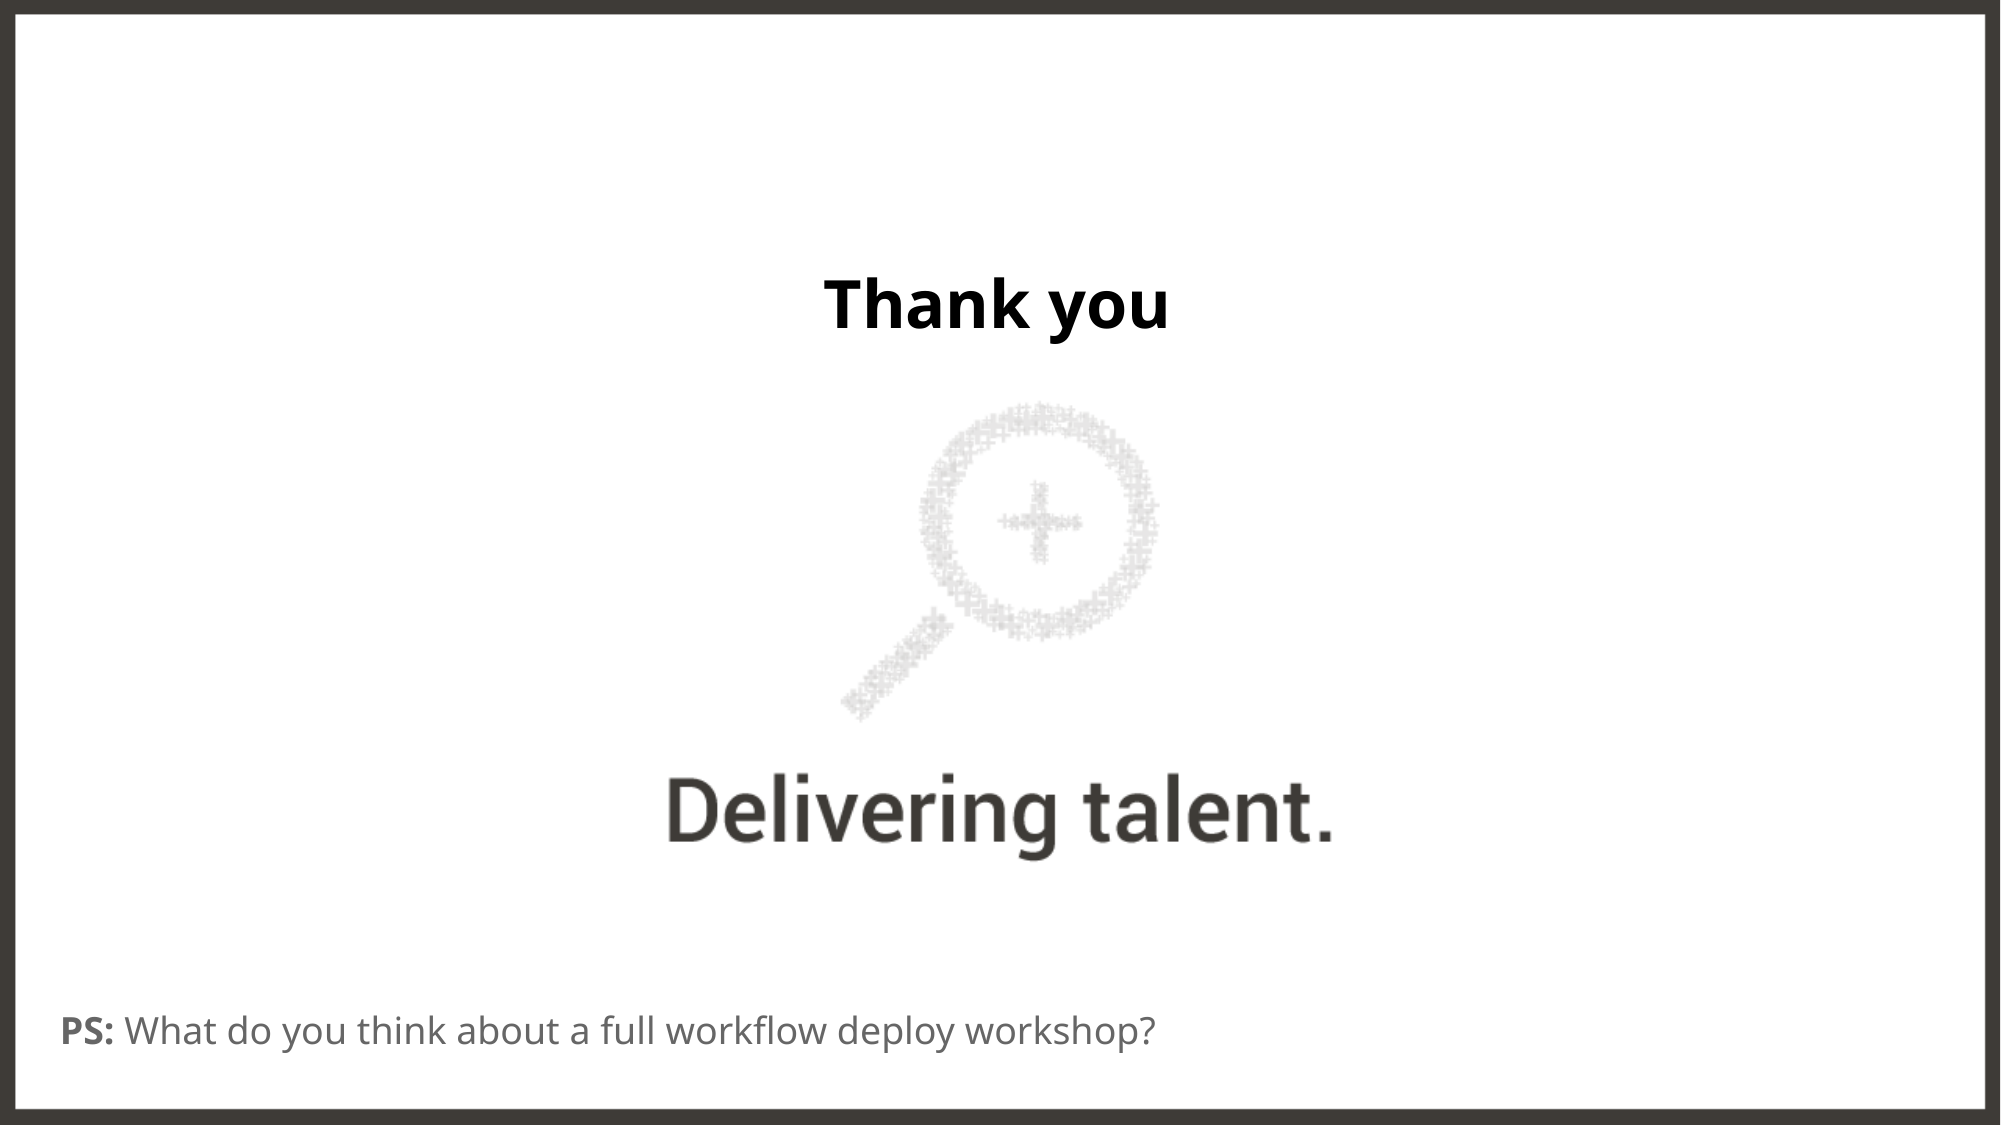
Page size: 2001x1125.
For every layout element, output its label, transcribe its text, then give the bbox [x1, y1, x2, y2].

picture [0, 0, 2001, 1125]
text_box Thank you PS: What do you think about a full workflow deploy workshop? [44, 254, 1950, 348]
